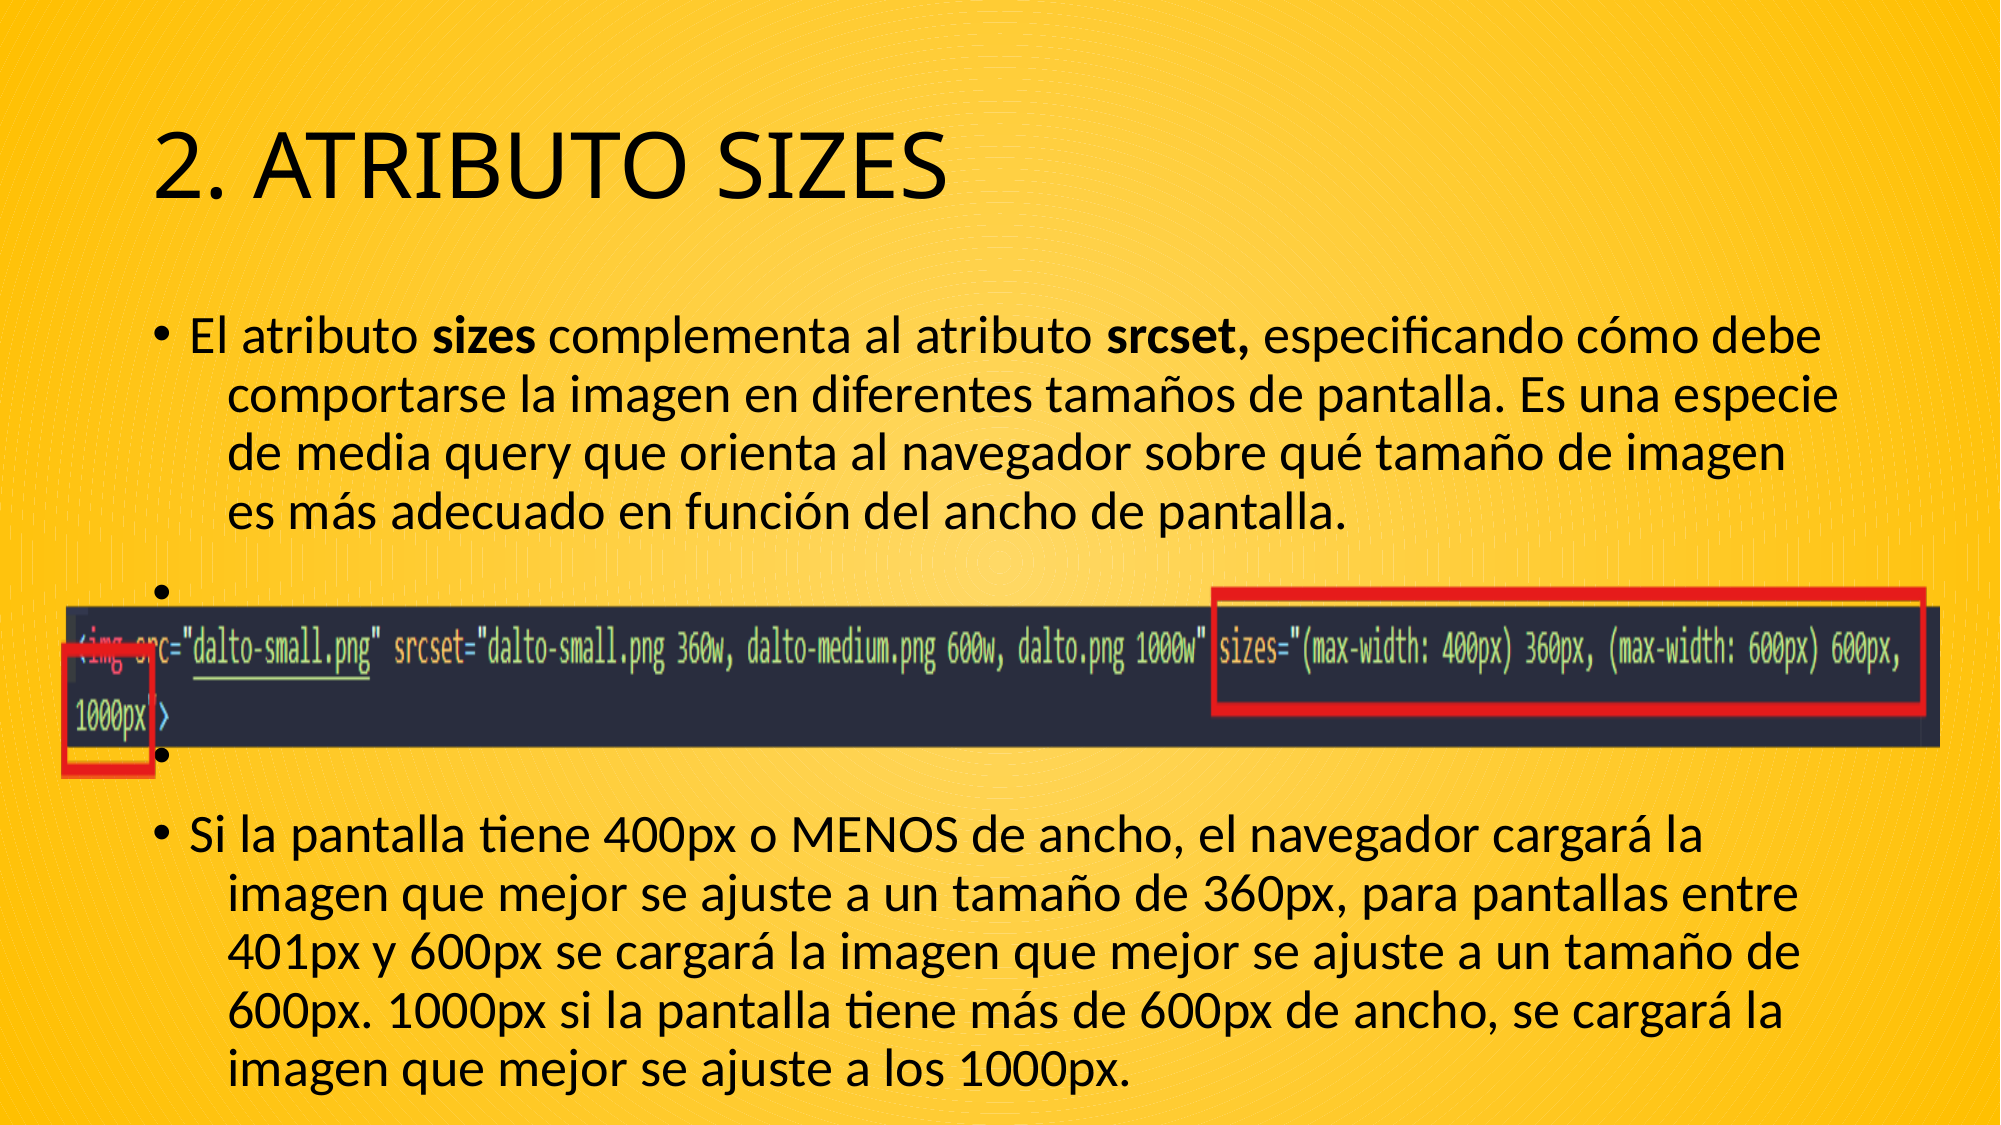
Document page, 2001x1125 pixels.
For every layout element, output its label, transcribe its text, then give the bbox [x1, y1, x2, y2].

list El atributo sizes complementa al atributo srcset, especificando cómo debe comportarse la imagen en diferentes tamaños de pantalla. Es una especie de media query que orienta al navegador sobre qué tamaño de imagen es más adecuado en función del ancho de pantalla. Si la pantalla tiene 400px o MENOS de ancho, el navegador cargará la imagen que mejor se ajuste a un tamaño de 360px, para pantallas entre 401px y 600px se cargará la imagen que mejor se ajuste a un tamaño de 600px. 1000px si la pantalla tiene más de 600px de ancho, se cargará la imagen que mejor se ajuste a los 1000px. [137, 299, 1863, 585]
title 2. ATRIBUTO SIZES [137, 59, 1863, 278]
picture [60, 585, 1940, 779]
list El atributo sizes complementa al atributo srcset, especificando cómo debe comportarse la imagen en diferentes tamaños de pantalla. Es una especie de media query que orienta al navegador sobre qué tamaño de imagen es más adecuado en función del ancho de pantalla. Si la pantalla tiene 400px o MENOS de ancho, el navegador cargará la imagen que mejor se ajuste a un tamaño de 360px, para pantallas entre 401px y 600px se cargará la imagen que mejor se ajuste a un tamaño de 600px. 1000px si la pantalla tiene más de 600px de ancho, se cargará la imagen que mejor se ajuste a los 1000px. [137, 779, 1863, 1125]
